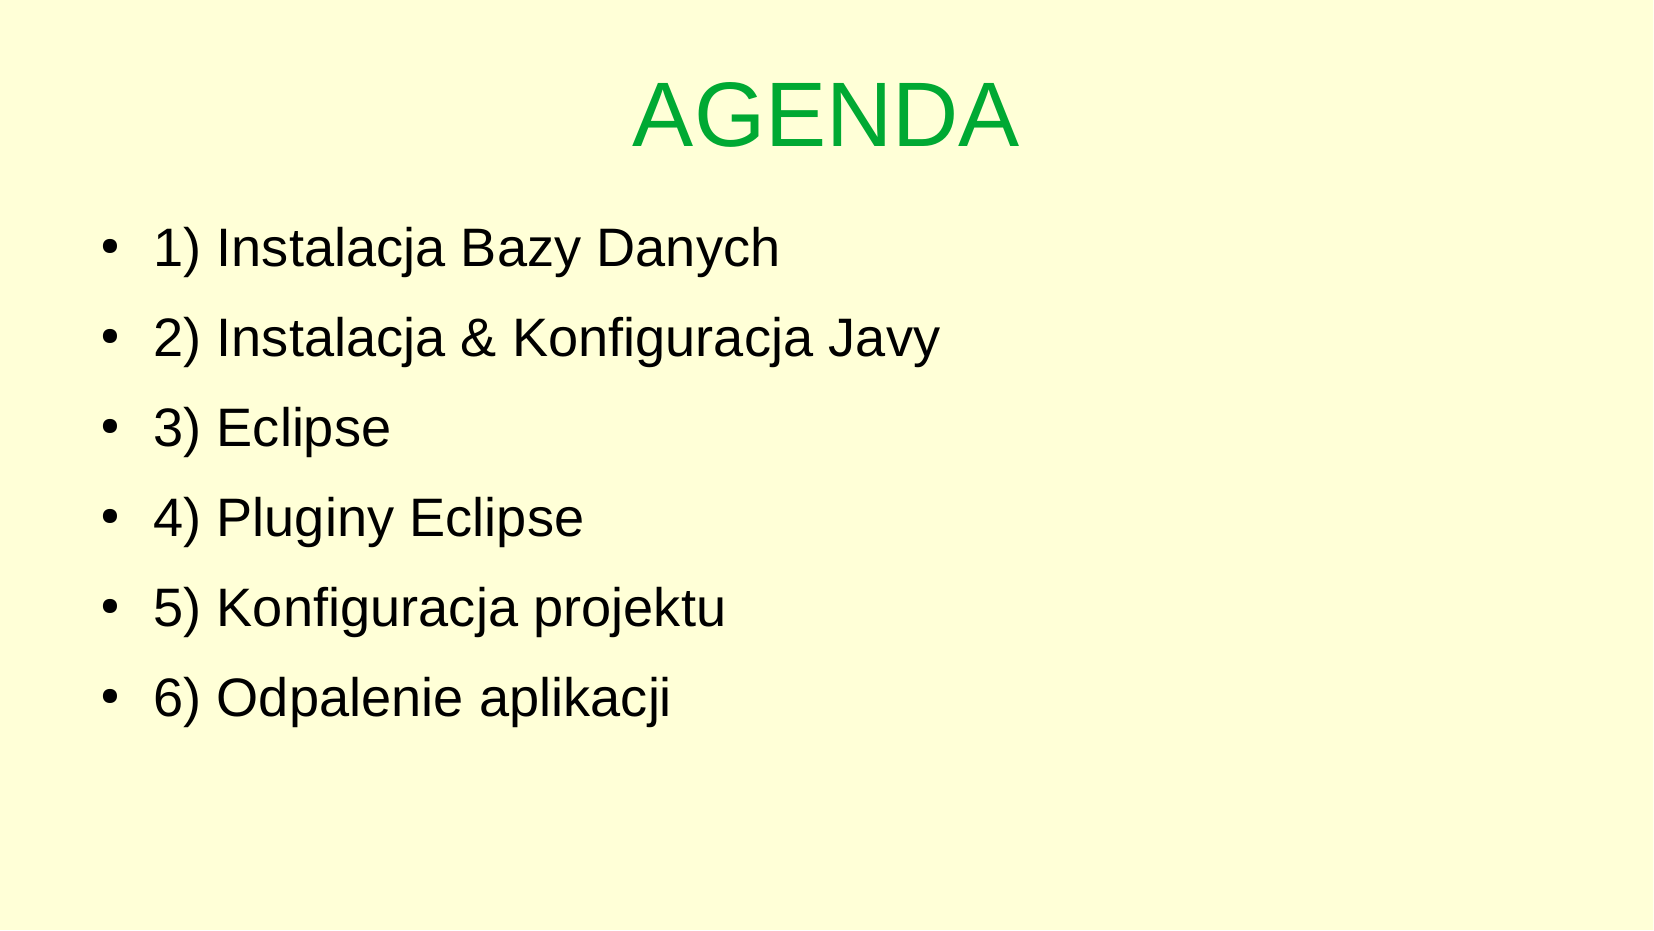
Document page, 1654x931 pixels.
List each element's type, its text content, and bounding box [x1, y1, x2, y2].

list 1) Instalacja Bazy Danych 2) Instalacja & Konfiguracja Javy 3) Eclipse 4) Pluginy Eclipse 5) Konfiguracja projektu 6) Odpalenie aplikacji [82, 217, 1571, 758]
title AGENDA [82, 37, 1571, 193]
